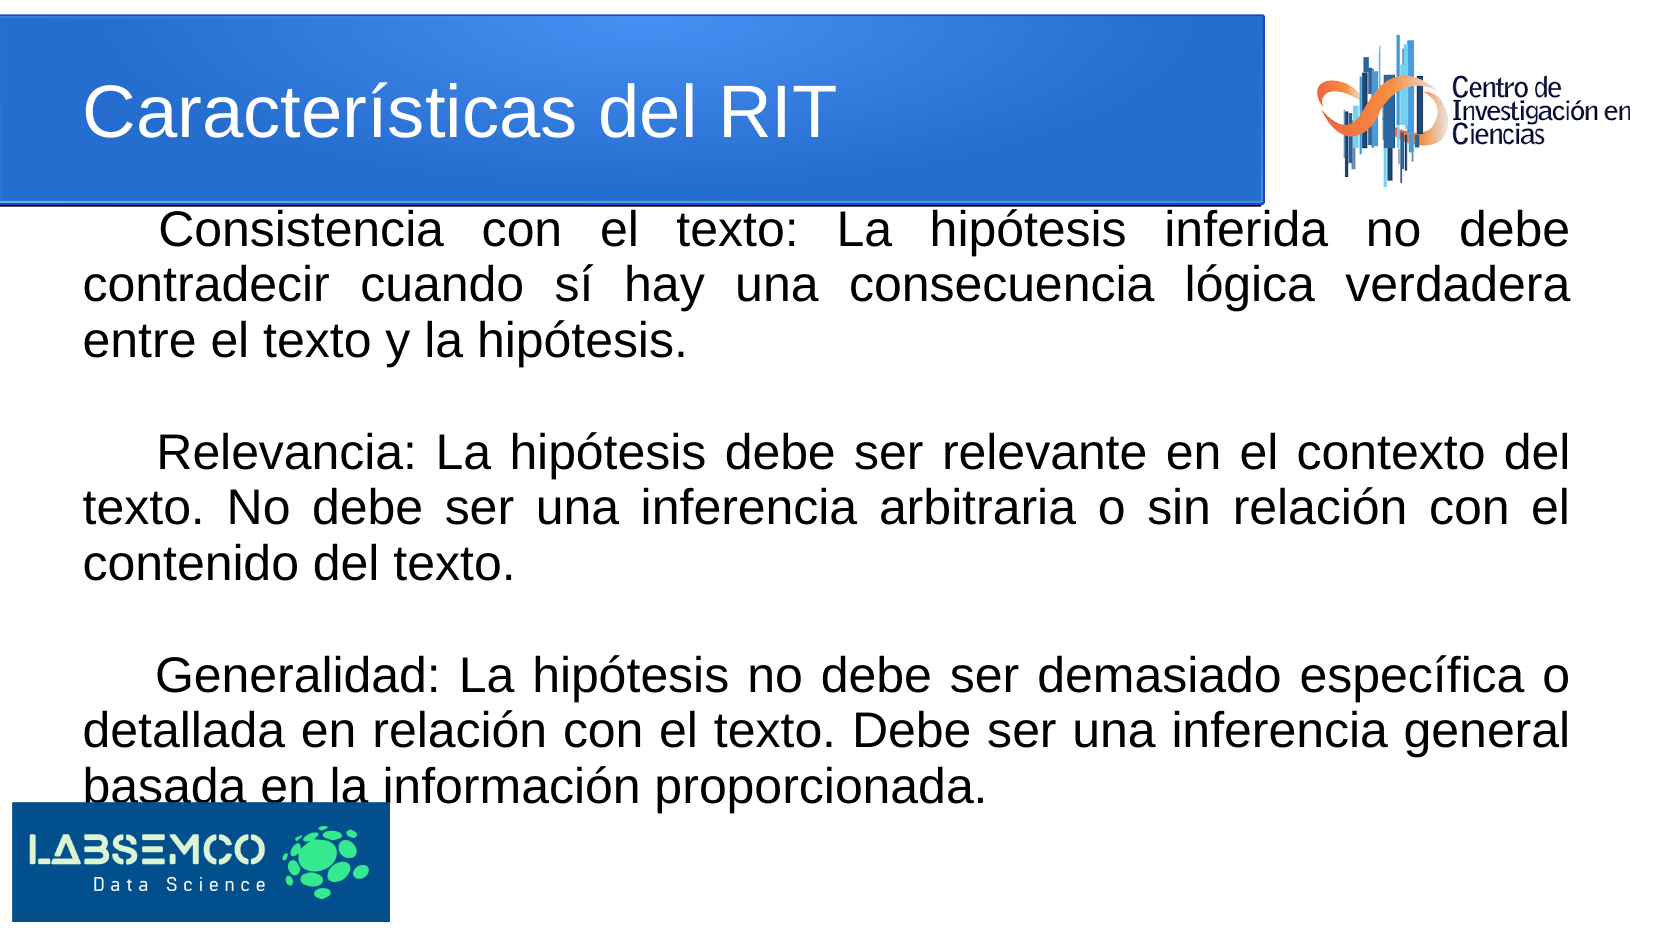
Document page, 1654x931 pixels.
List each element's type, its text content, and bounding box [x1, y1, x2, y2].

picture [1317, 35, 1630, 187]
picture [11, 801, 390, 922]
subtitle Consistencia con el texto: La hipótesis inferida no debe contradecir cuando sí hay una consecuencia lógica verdadera entre el texto y la hipótesis. Relevancia: La hipótesis debe ser relevante en el contexto del texto. No debe ser una inferencia arbitraria o sin relación con el contenido del texto. Generalidad: La hipótesis no debe ser demasiado específica o detallada en relación con el texto. Debe ser una inferencia general basada en la información proporcionada. [82, 200, 1571, 815]
title Características del RIT [82, 35, 1235, 189]
